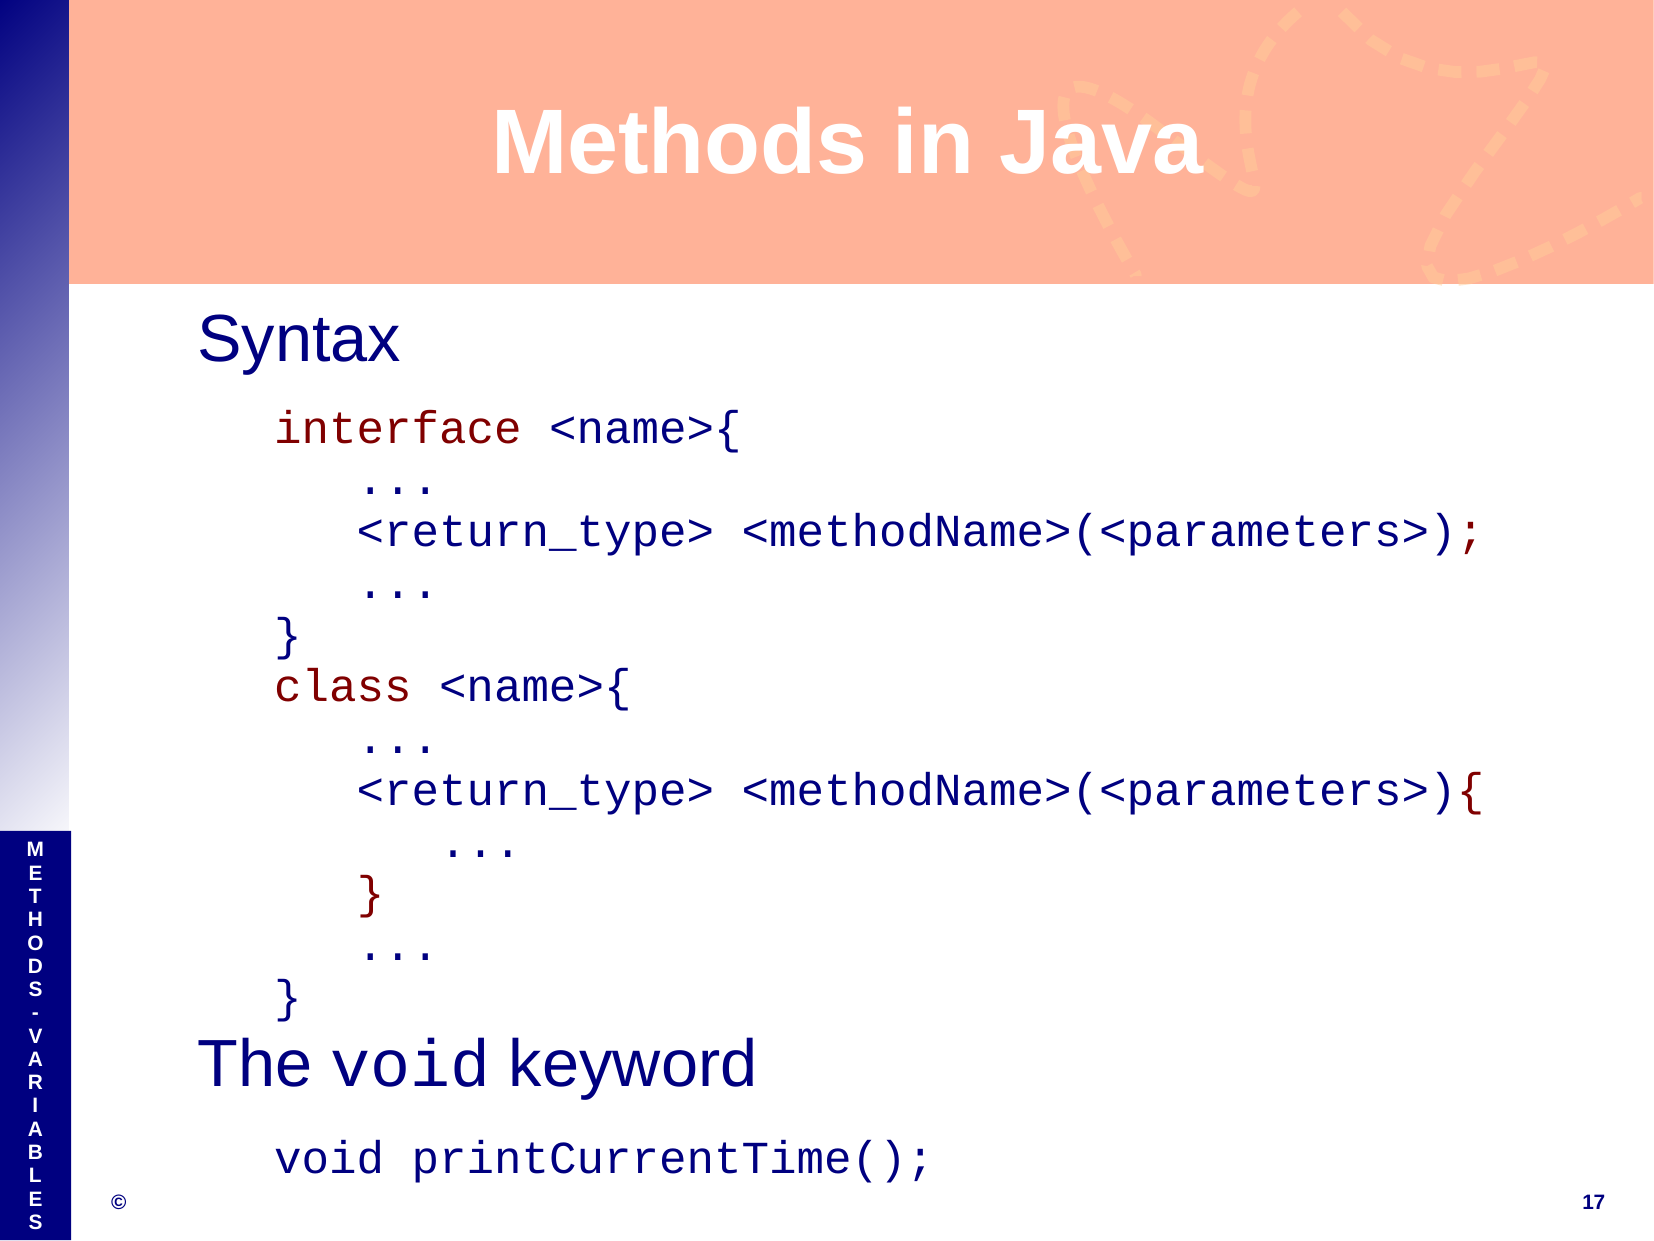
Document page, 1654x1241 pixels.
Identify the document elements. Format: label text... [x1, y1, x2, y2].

text_box M E T H O D S - V A R I A B L E S [0, 830, 71, 1241]
list Syntax interface <name>{ ... <return_type> <methodName>(<parameters>); ... } class <name>{ ... <return_type> <methodName>(<parameters>){ ... } ... } The void keyword void printCurrentTime(); [179, 301, 1502, 1241]
title Methods in Java [104, 37, 1617, 246]
